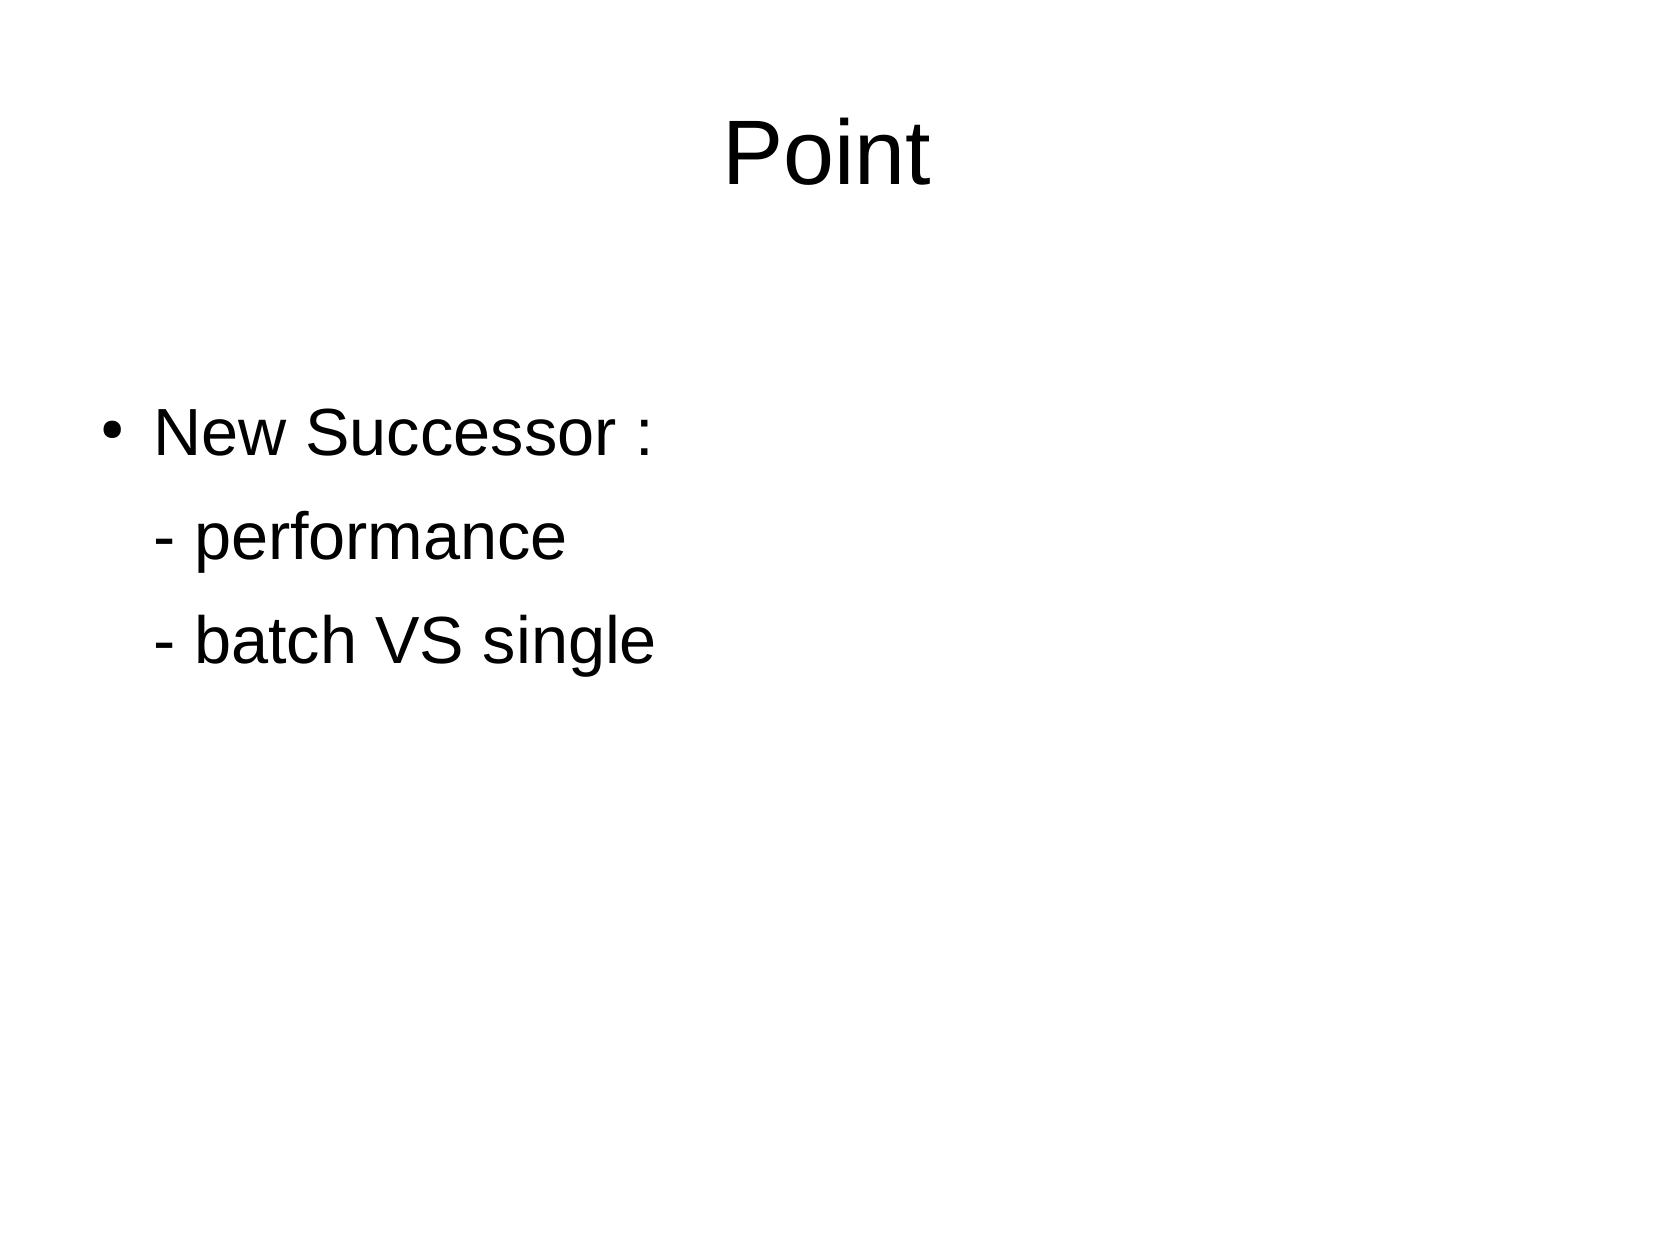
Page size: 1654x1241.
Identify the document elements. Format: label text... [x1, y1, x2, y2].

title Point [82, 49, 1571, 257]
list New Successor : - performance - batch VS single [82, 290, 1571, 1010]
